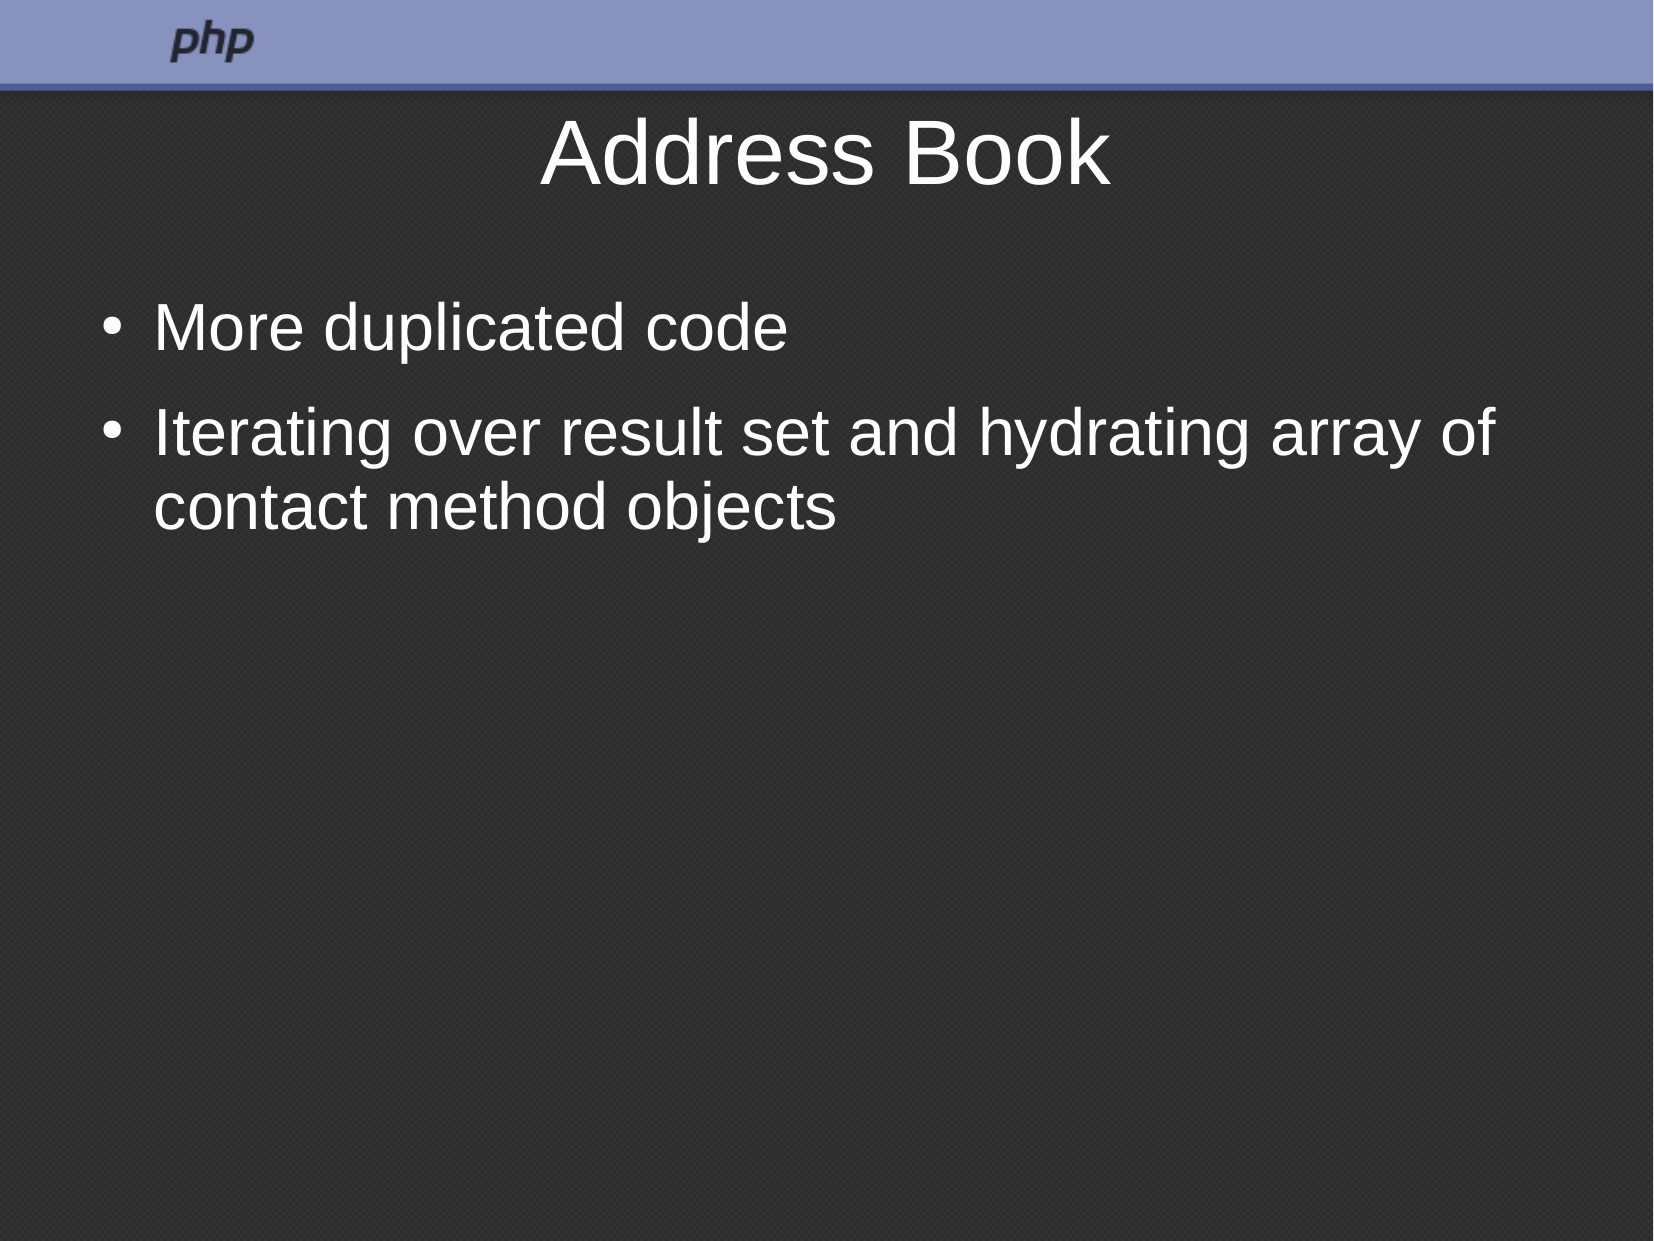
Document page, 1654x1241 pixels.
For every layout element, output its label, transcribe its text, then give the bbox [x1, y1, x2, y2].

list More duplicated code Iterating over result set and hydrating array of contact method objects [82, 290, 1571, 1010]
title Address Book [82, 49, 1571, 257]
picture [0, 0, 1654, 1241]
